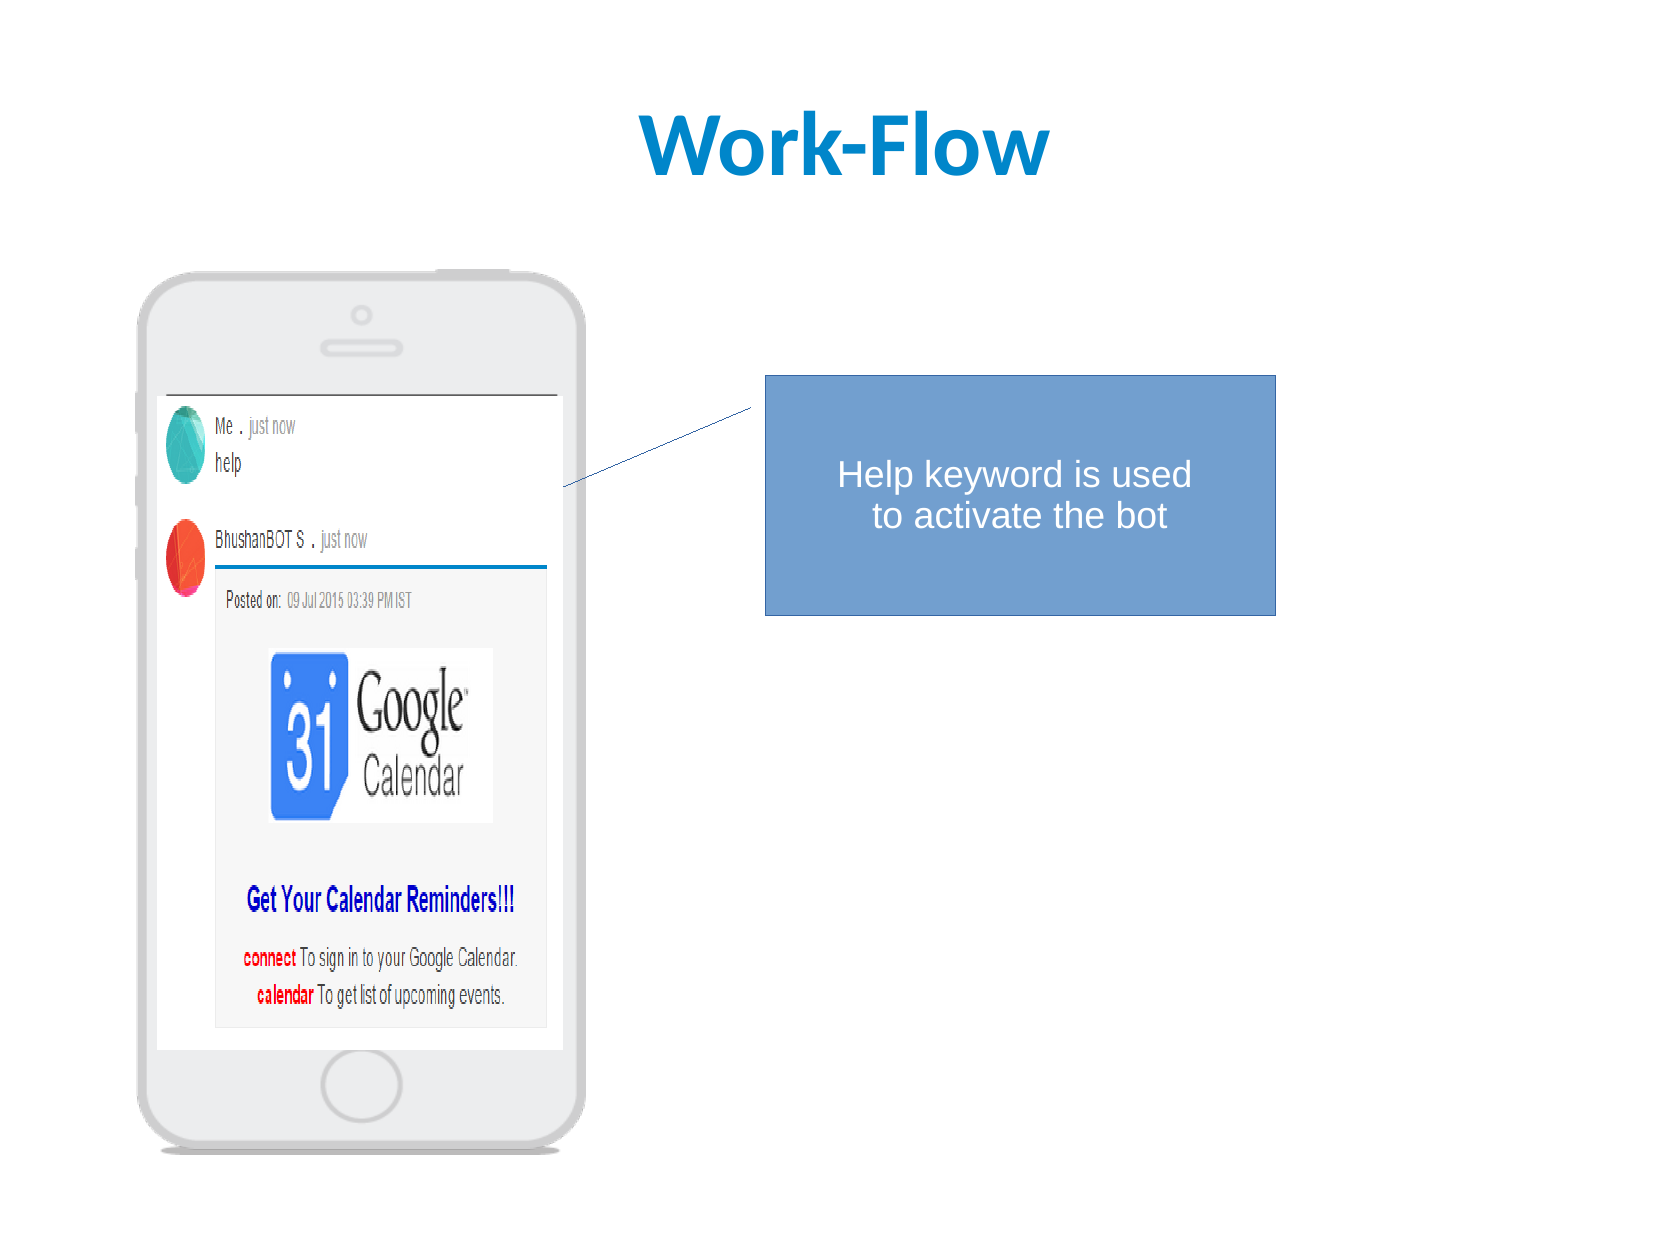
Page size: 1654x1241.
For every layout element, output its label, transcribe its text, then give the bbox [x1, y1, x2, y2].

title Work-Flow [82, 49, 1571, 257]
picture [135, 269, 586, 1156]
text_box Help keyword is used to activate the bot [765, 375, 1275, 615]
